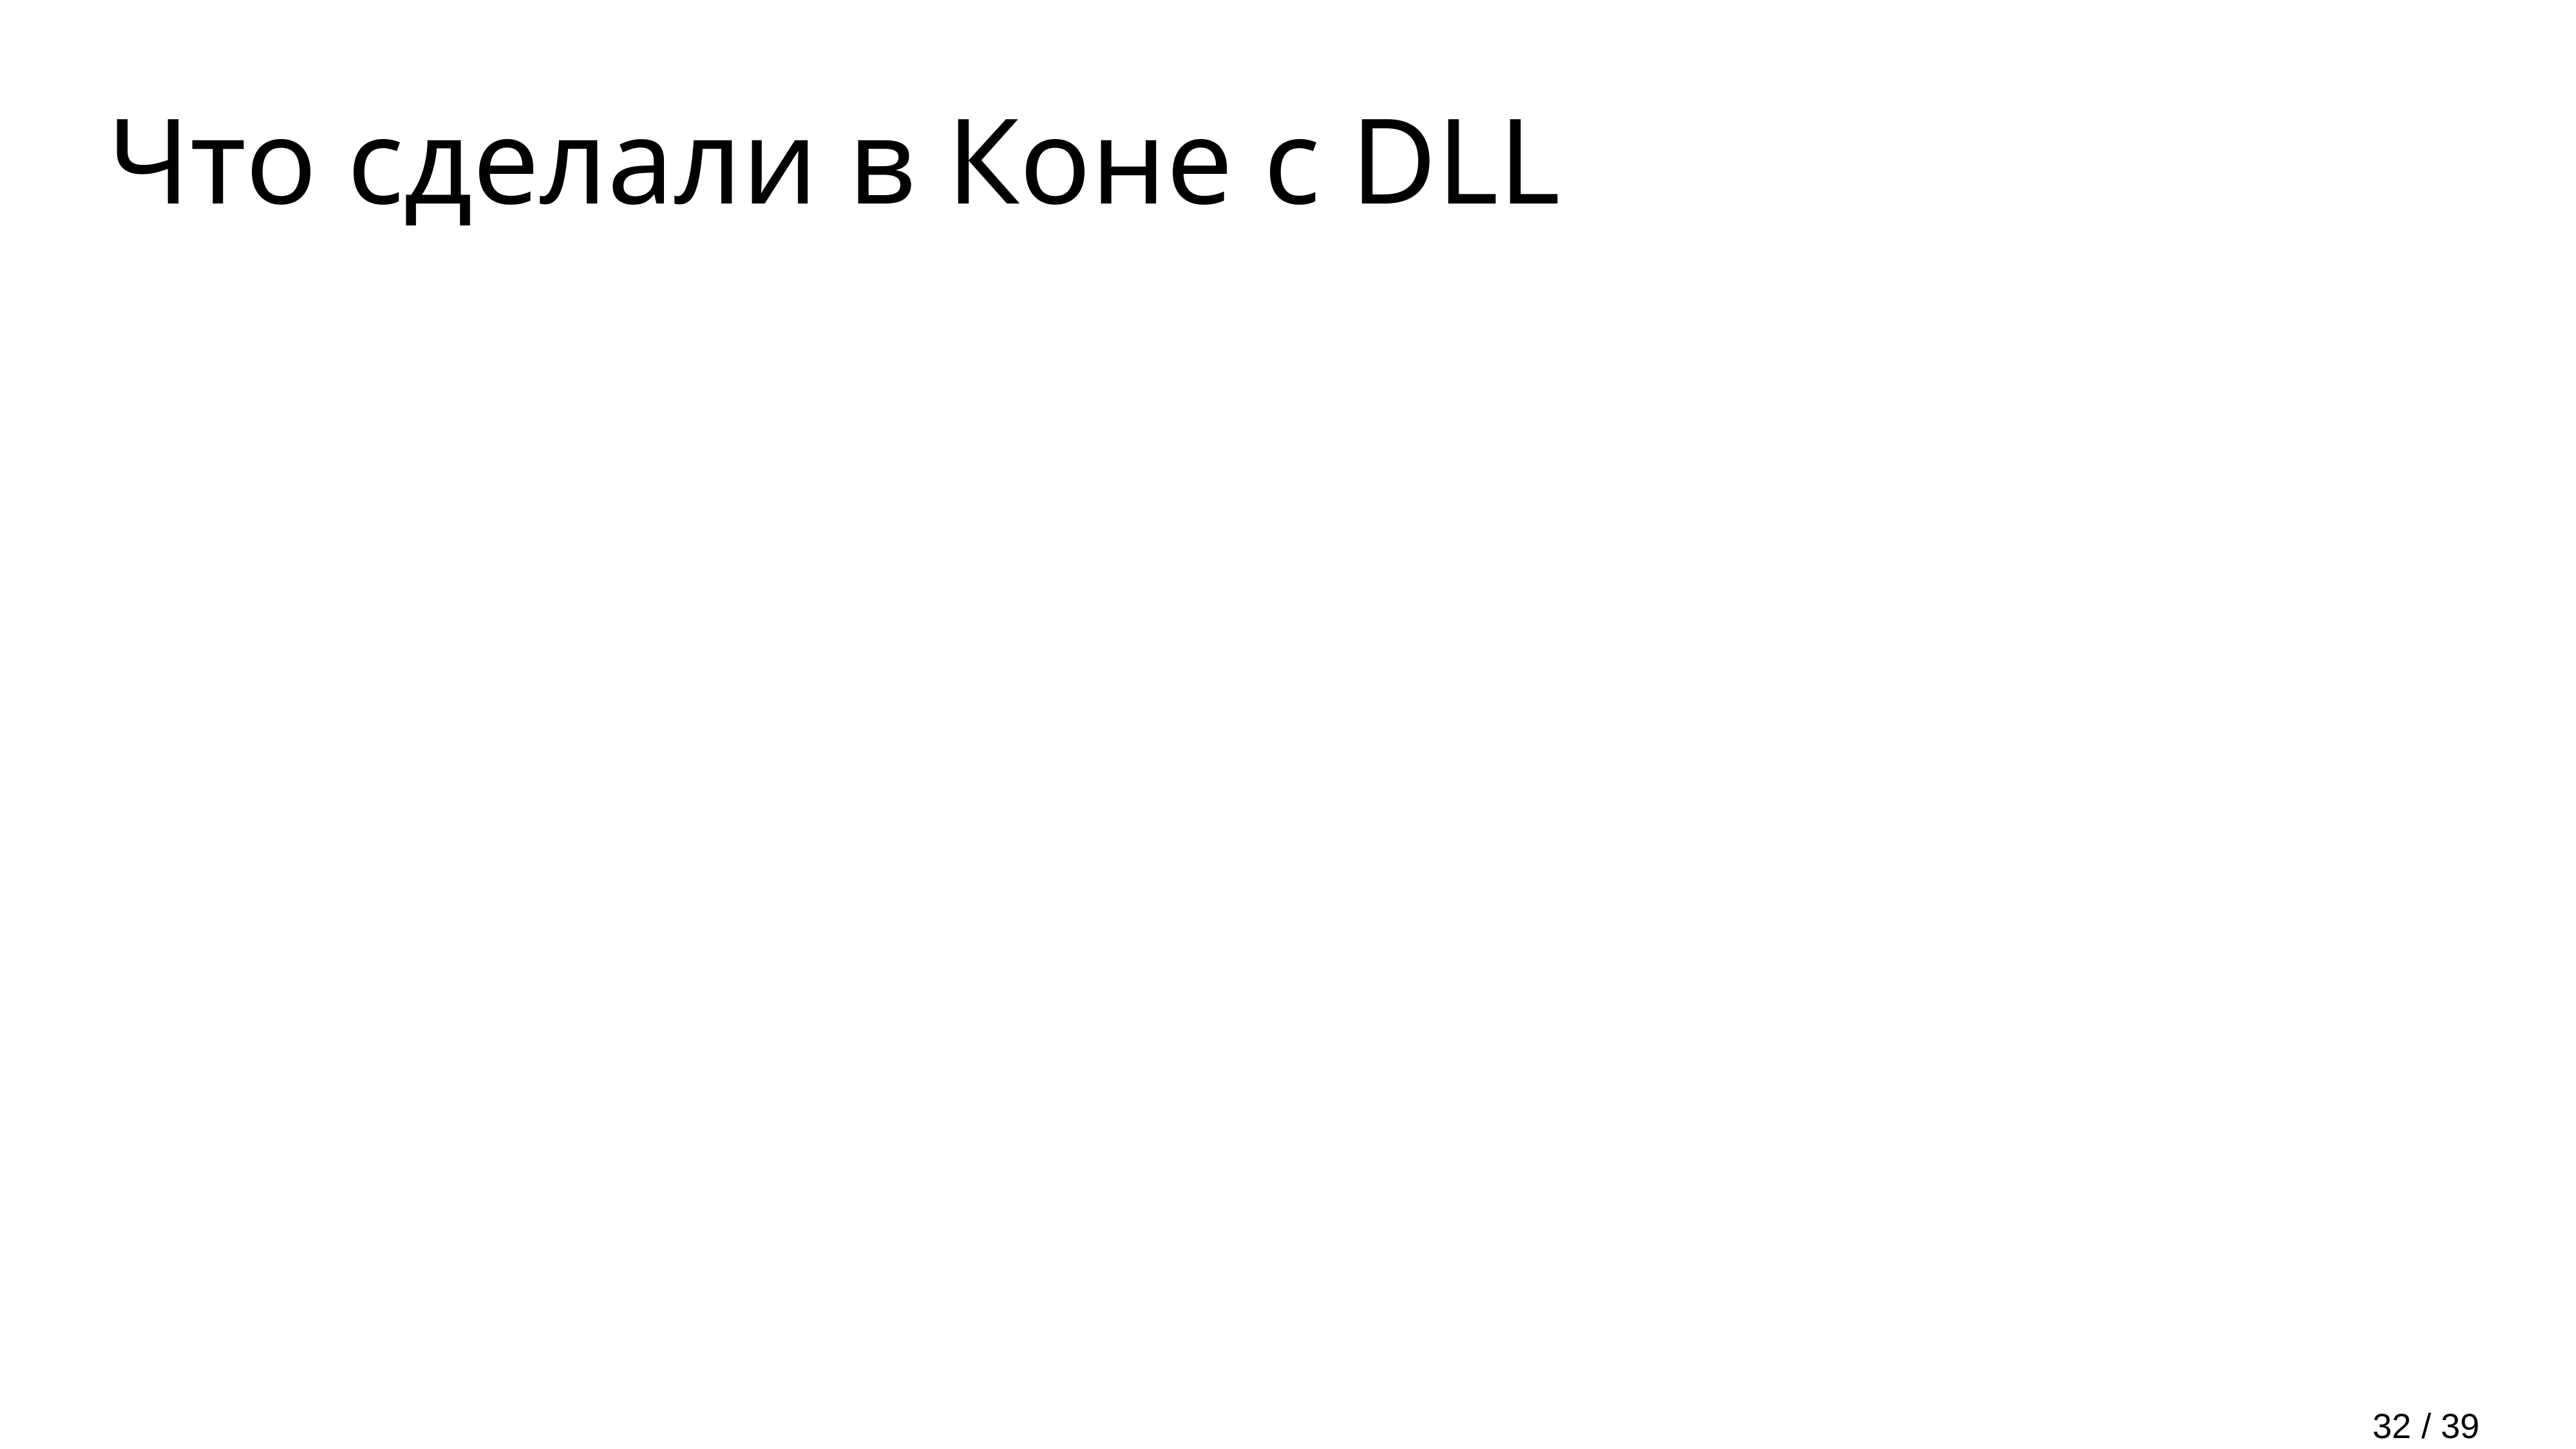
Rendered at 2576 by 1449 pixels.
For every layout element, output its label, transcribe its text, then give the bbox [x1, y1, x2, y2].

text_box <number> / 39 [2363, 1402, 2576, 1449]
title Что сделали в Коне с DLL [108, 80, 2468, 242]
